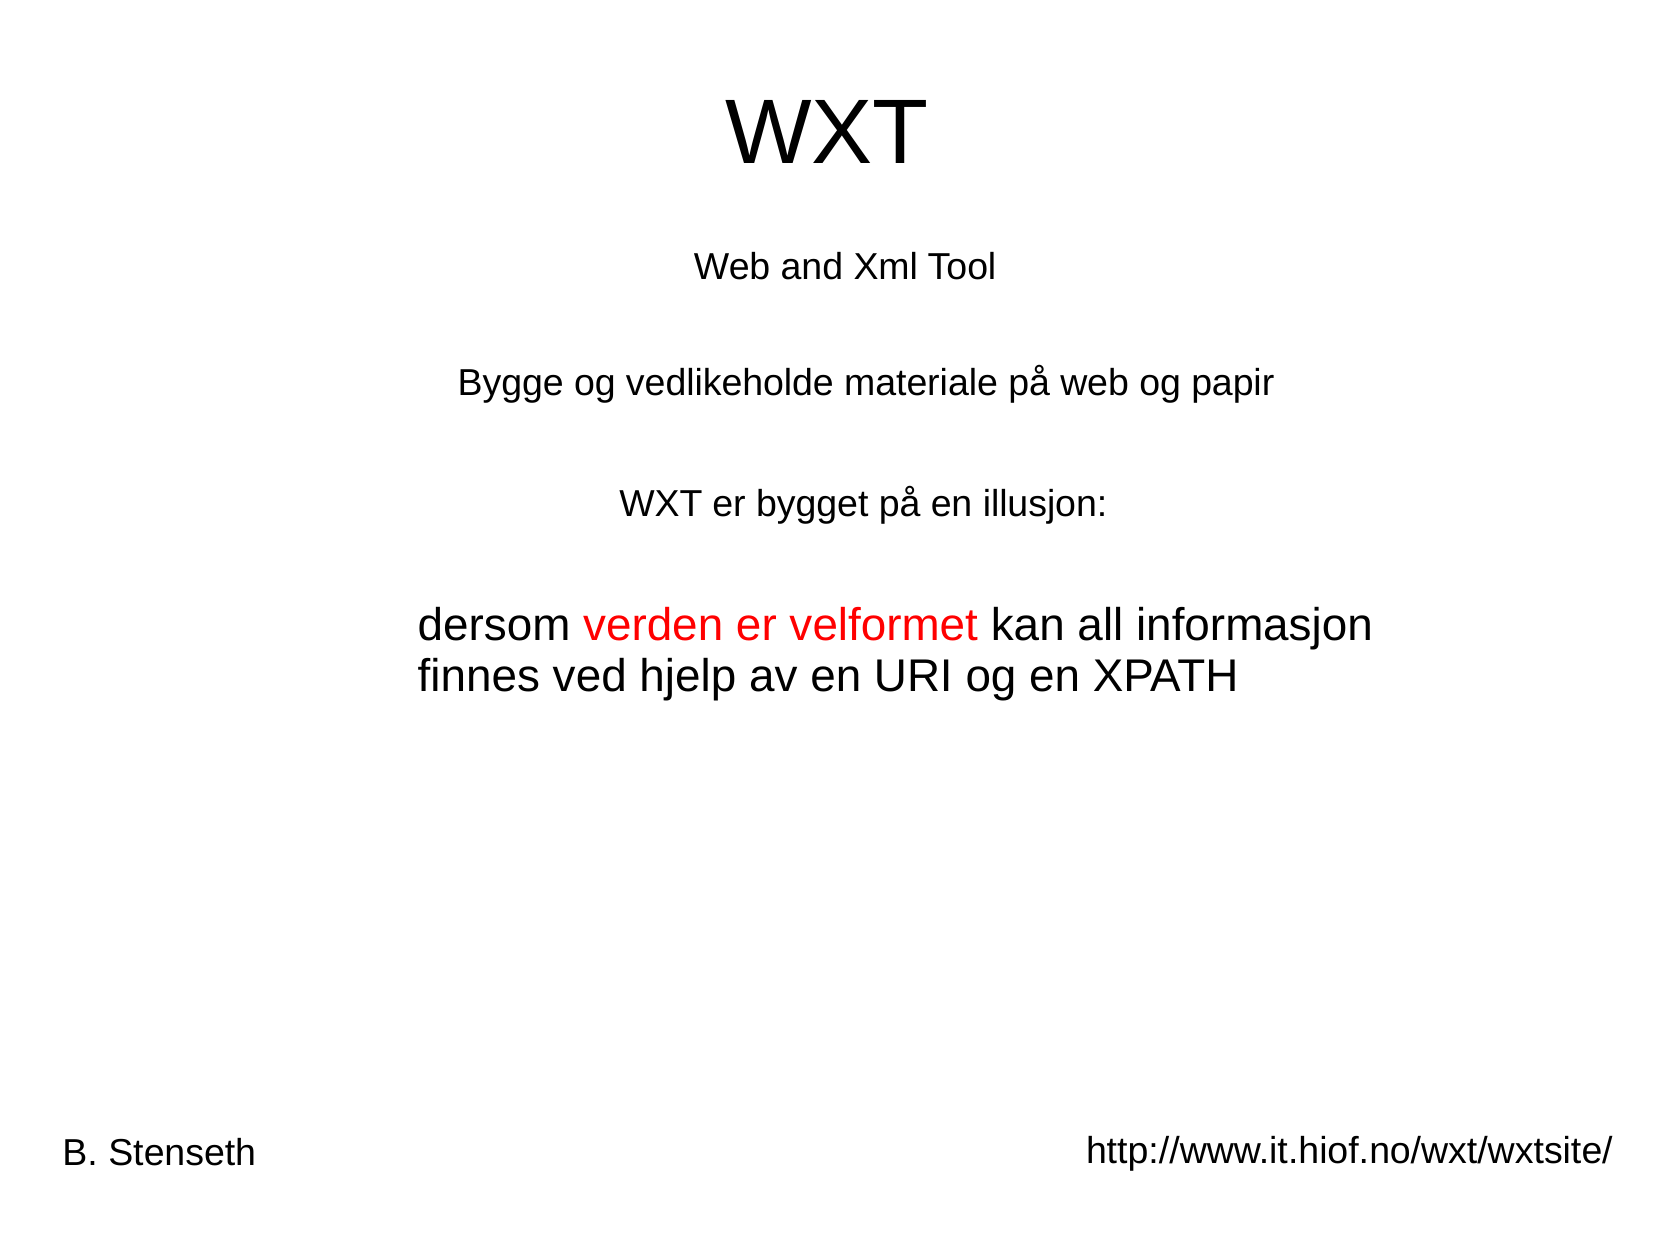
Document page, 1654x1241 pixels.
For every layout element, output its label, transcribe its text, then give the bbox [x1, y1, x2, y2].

text_box WXT er bygget på en illusjon: [604, 474, 1123, 532]
text_box Bygge og vedlikeholde materiale på web og papir [442, 354, 1289, 412]
text_box dersom verden er velformet kan all informasjon finnes ved hjelp av en URI og en XPATH [402, 591, 1388, 709]
text_box B. Stenseth [47, 1124, 272, 1182]
text_box Web and Xml Tool [679, 238, 1012, 296]
text_box http://www.it.hiof.no/wxt/wxtsite/ [1071, 1122, 1625, 1182]
title WXT [82, 56, 1571, 207]
